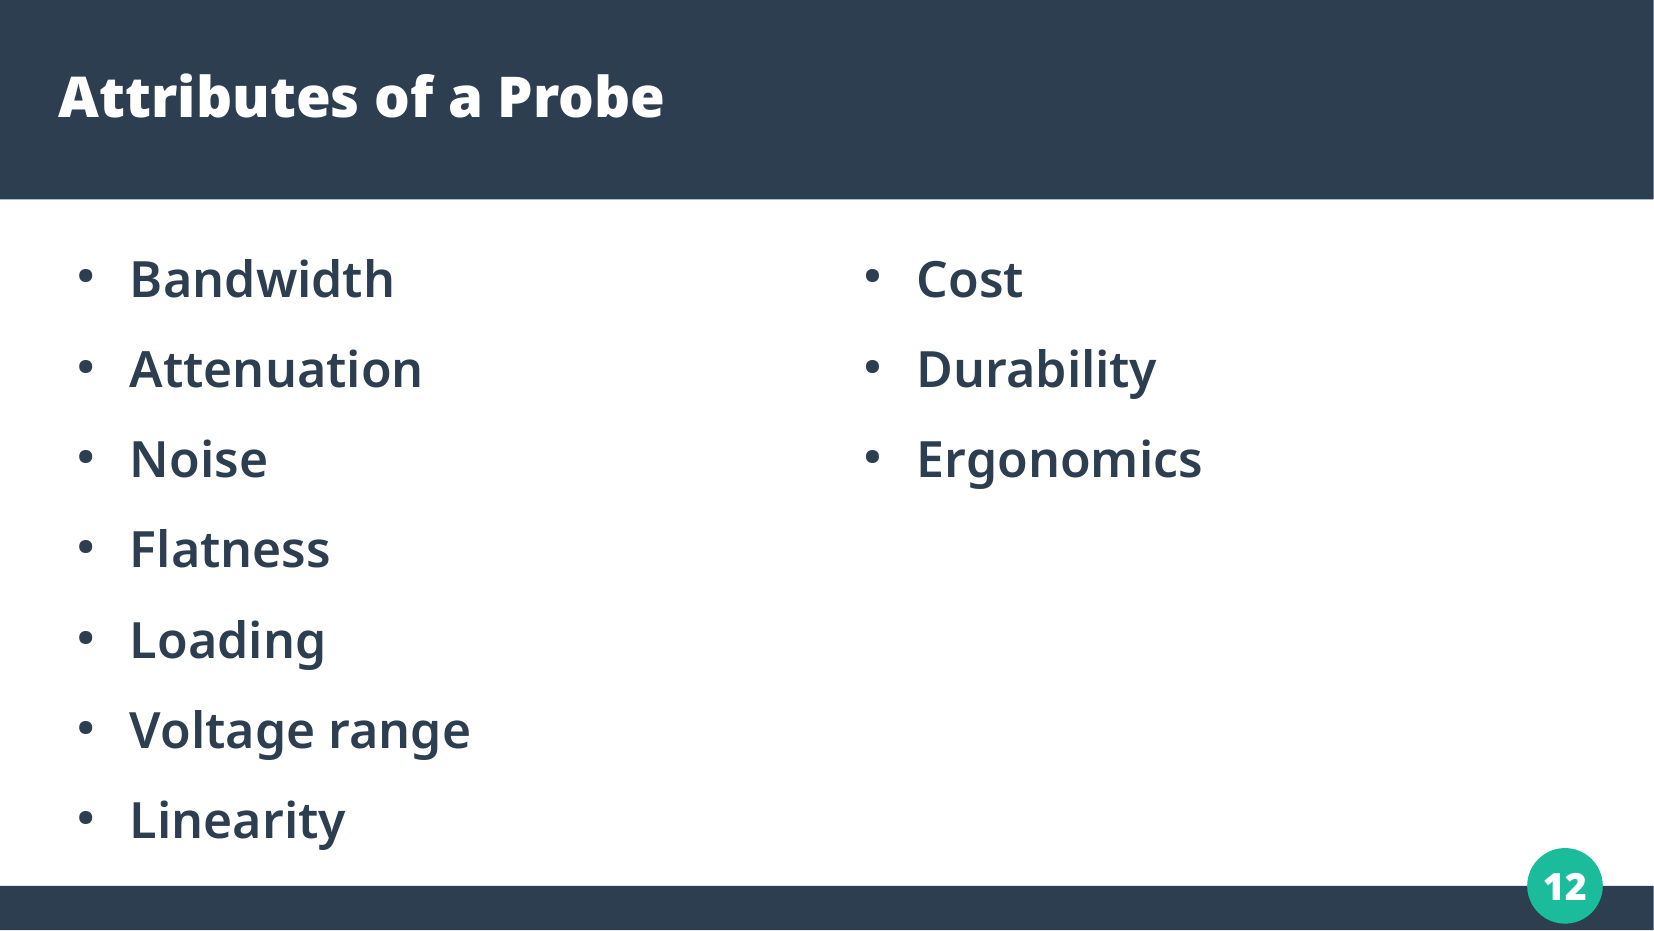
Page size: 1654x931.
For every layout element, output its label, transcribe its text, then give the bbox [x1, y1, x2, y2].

list Cost Durability Ergonomics [845, 243, 1596, 864]
list Bandwidth Attenuation Noise Flatness Loading Voltage range Linearity [59, 243, 809, 864]
title Attributes of a Probe [59, 37, 1595, 155]
